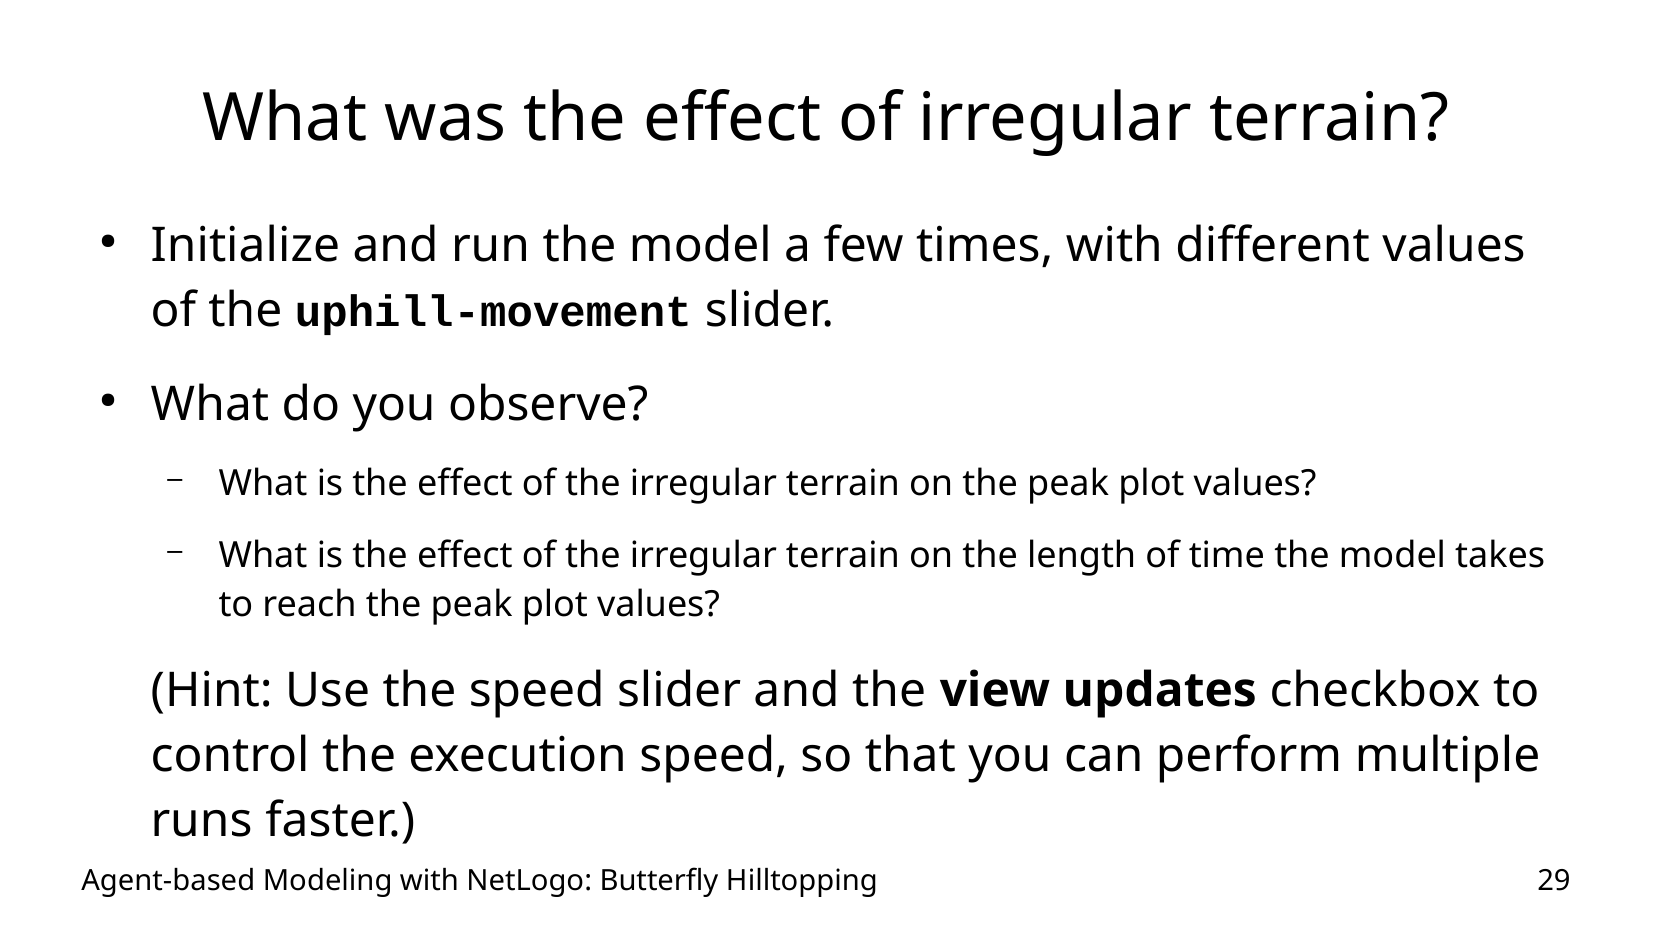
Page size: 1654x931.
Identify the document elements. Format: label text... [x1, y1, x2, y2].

list Initialize and run the model a few times, with different values of the uphill-movement slider. What do you observe? What is the effect of the irregular terrain on the peak plot values? What is the effect of the irregular terrain on the length of time the model takes to reach the peak plot values? (Hint: Use the speed slider and the view updates checkbox to control the execution speed, so that you can perform multiple runs faster.) [82, 210, 1571, 852]
title What was the effect of irregular terrain? [82, 37, 1571, 193]
